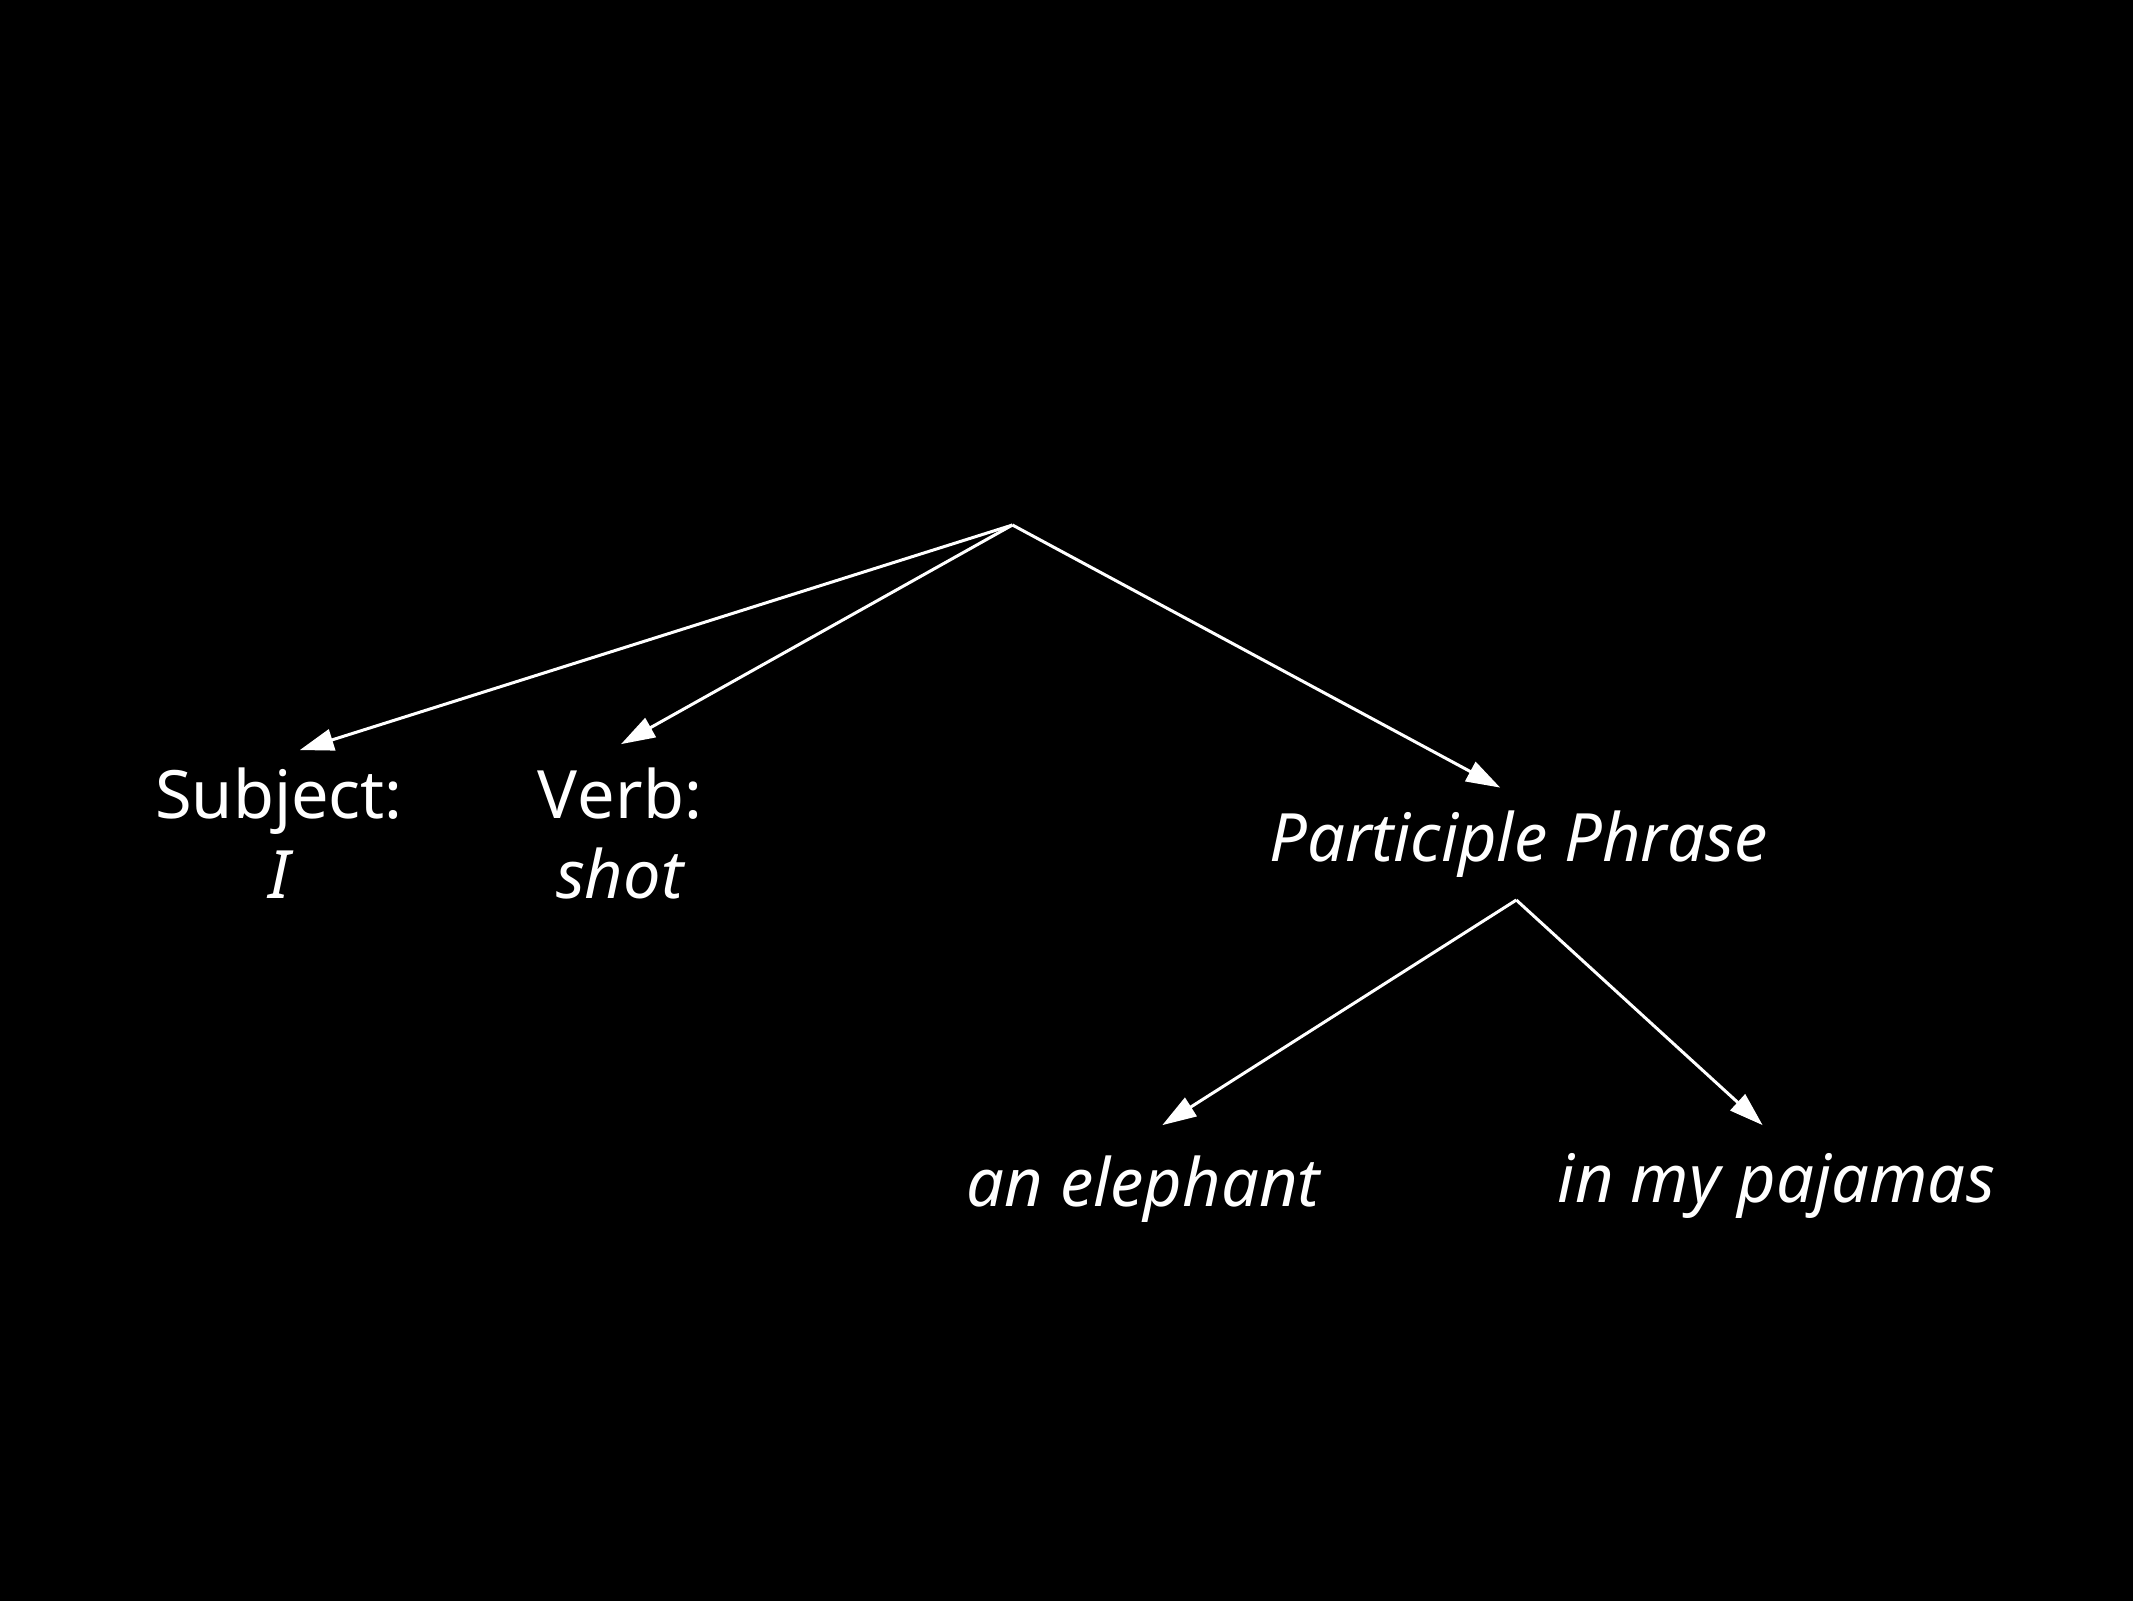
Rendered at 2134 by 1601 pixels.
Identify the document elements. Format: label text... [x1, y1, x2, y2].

text_box Subject: I [75, 744, 484, 919]
text_box Participle Phrase [1050, 787, 1988, 921]
text_box in my pajamas [1500, 1127, 2054, 1262]
text_box Verb: shot [507, 744, 733, 919]
text_box an elephant [862, 1131, 1426, 1266]
